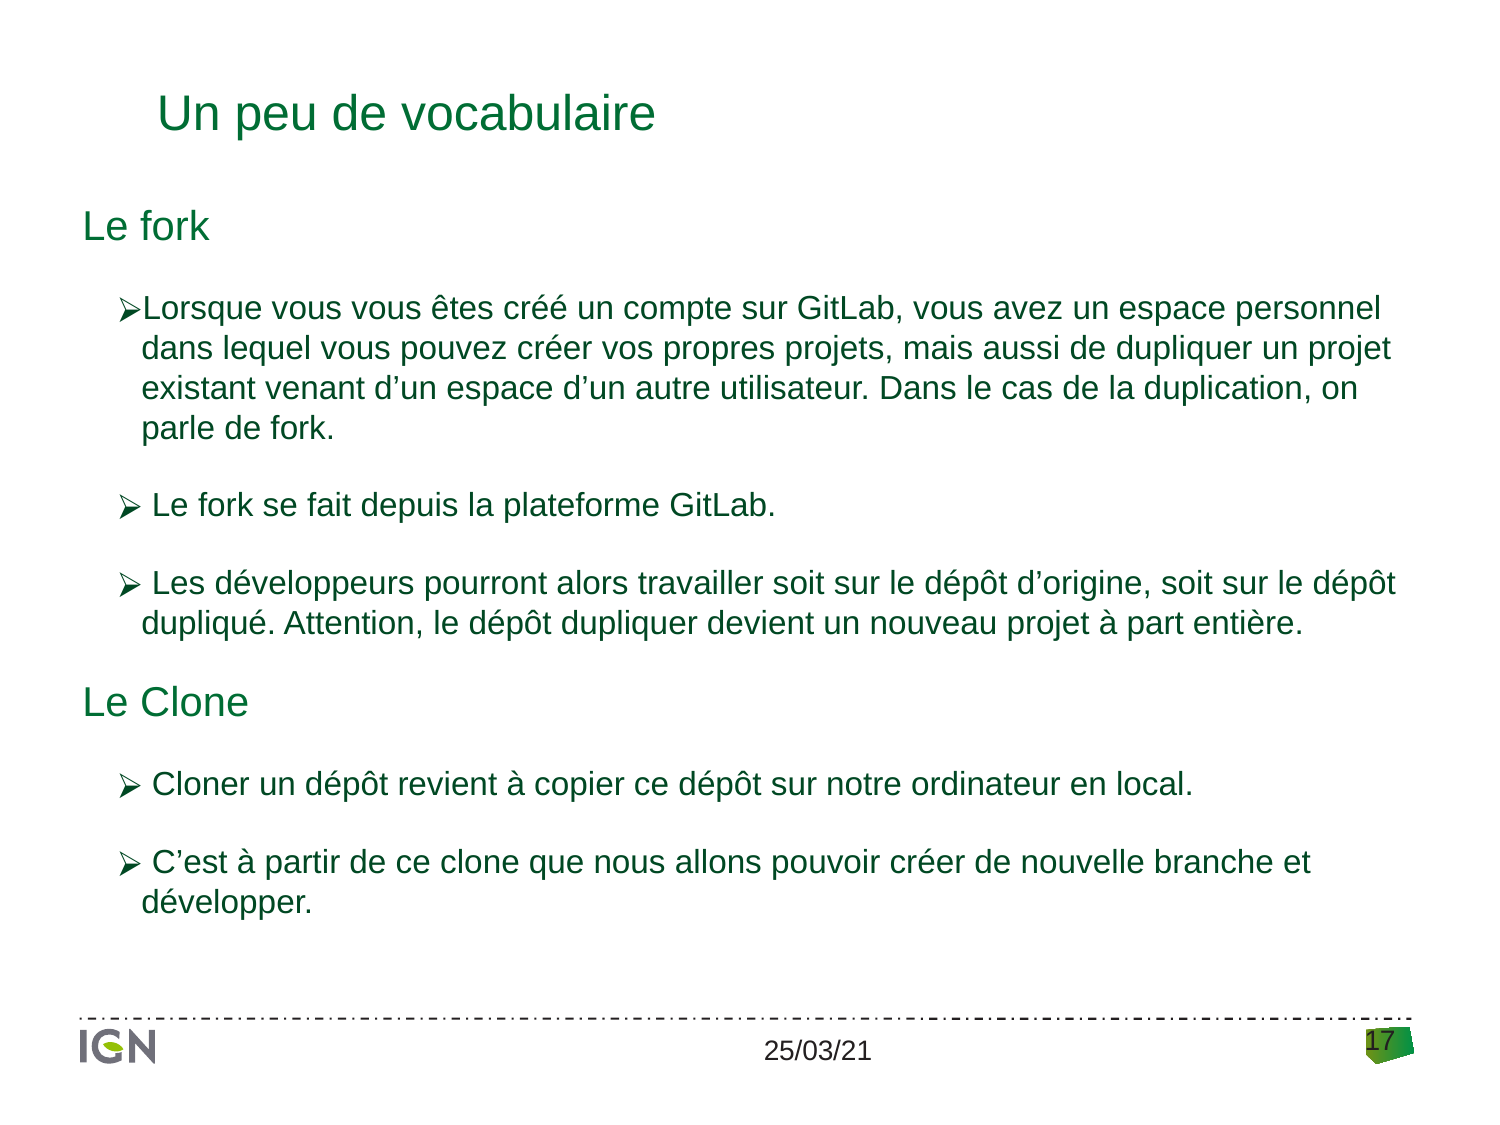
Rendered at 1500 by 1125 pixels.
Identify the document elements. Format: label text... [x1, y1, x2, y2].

text_box Le fork Lorsque vous vous êtes créé un compte sur GitLab, vous avez un espace personnel dans lequel vous pouvez créer vos propres projets, mais aussi de dupliquer un projet existant venant d’un espace d’un autre utilisateur. Dans le cas de la duplication, on parle de fork. Le fork se fait depuis la plateforme GitLab. Les développeurs pourront alors travailler soit sur le dépôt d’origine, soit sur le dépôt dupliqué. Attention, le dépôt dupliquer devient un nouveau projet à part entière. Le Clone Cloner un dépôt revient à copier ce dépôt sur notre ordinateur en local. C’est à partir de ce clone que nous allons pouvoir créer de nouvelle branche et développer. [67, 198, 1446, 996]
text_box <number> [1349, 1015, 1427, 1076]
text_box Un peu de vocabulaire [142, 81, 1339, 141]
text_box 25/03/21 [749, 1025, 894, 1064]
